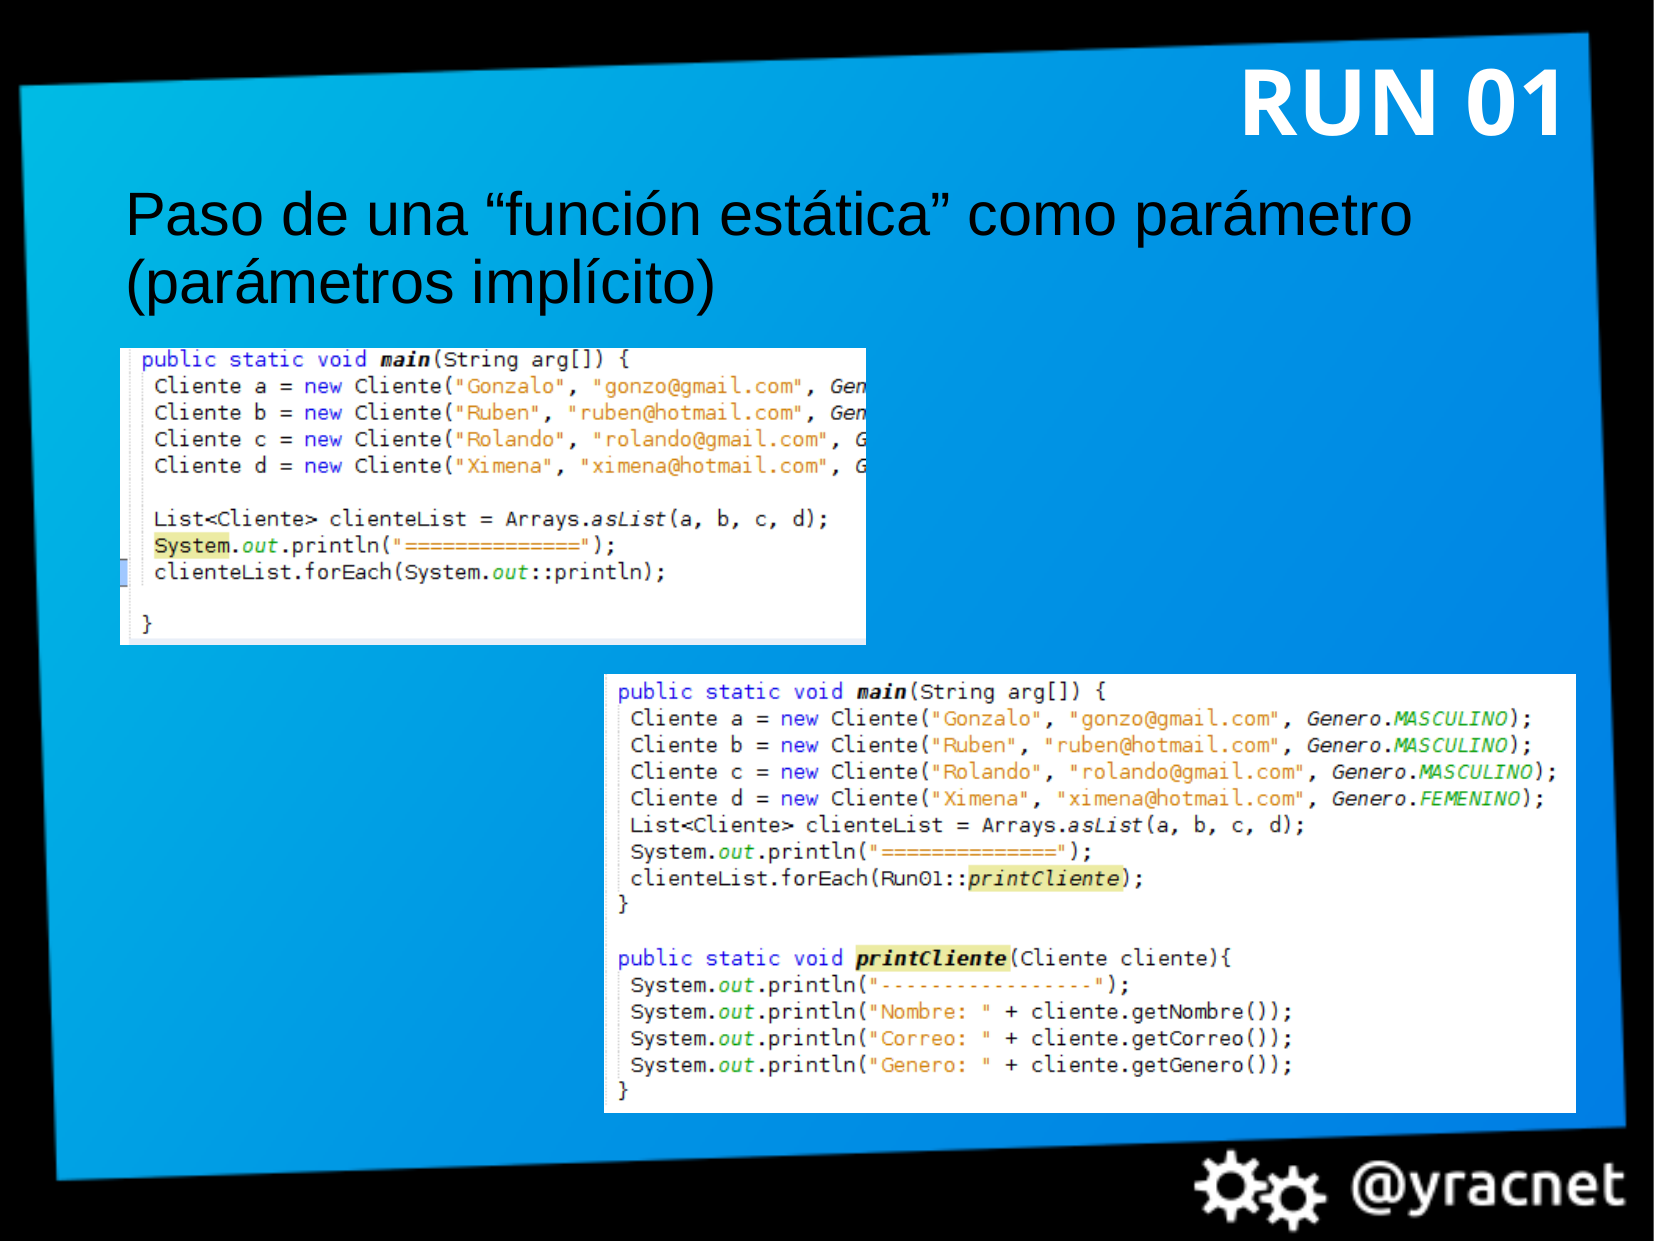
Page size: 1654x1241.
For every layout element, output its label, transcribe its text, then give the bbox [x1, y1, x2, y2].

picture [0, 0, 1654, 1241]
list Paso de una “función estática” como parámetro (parámetros implícito) [60, 180, 1549, 319]
title RUN 01 [82, 34, 1571, 165]
